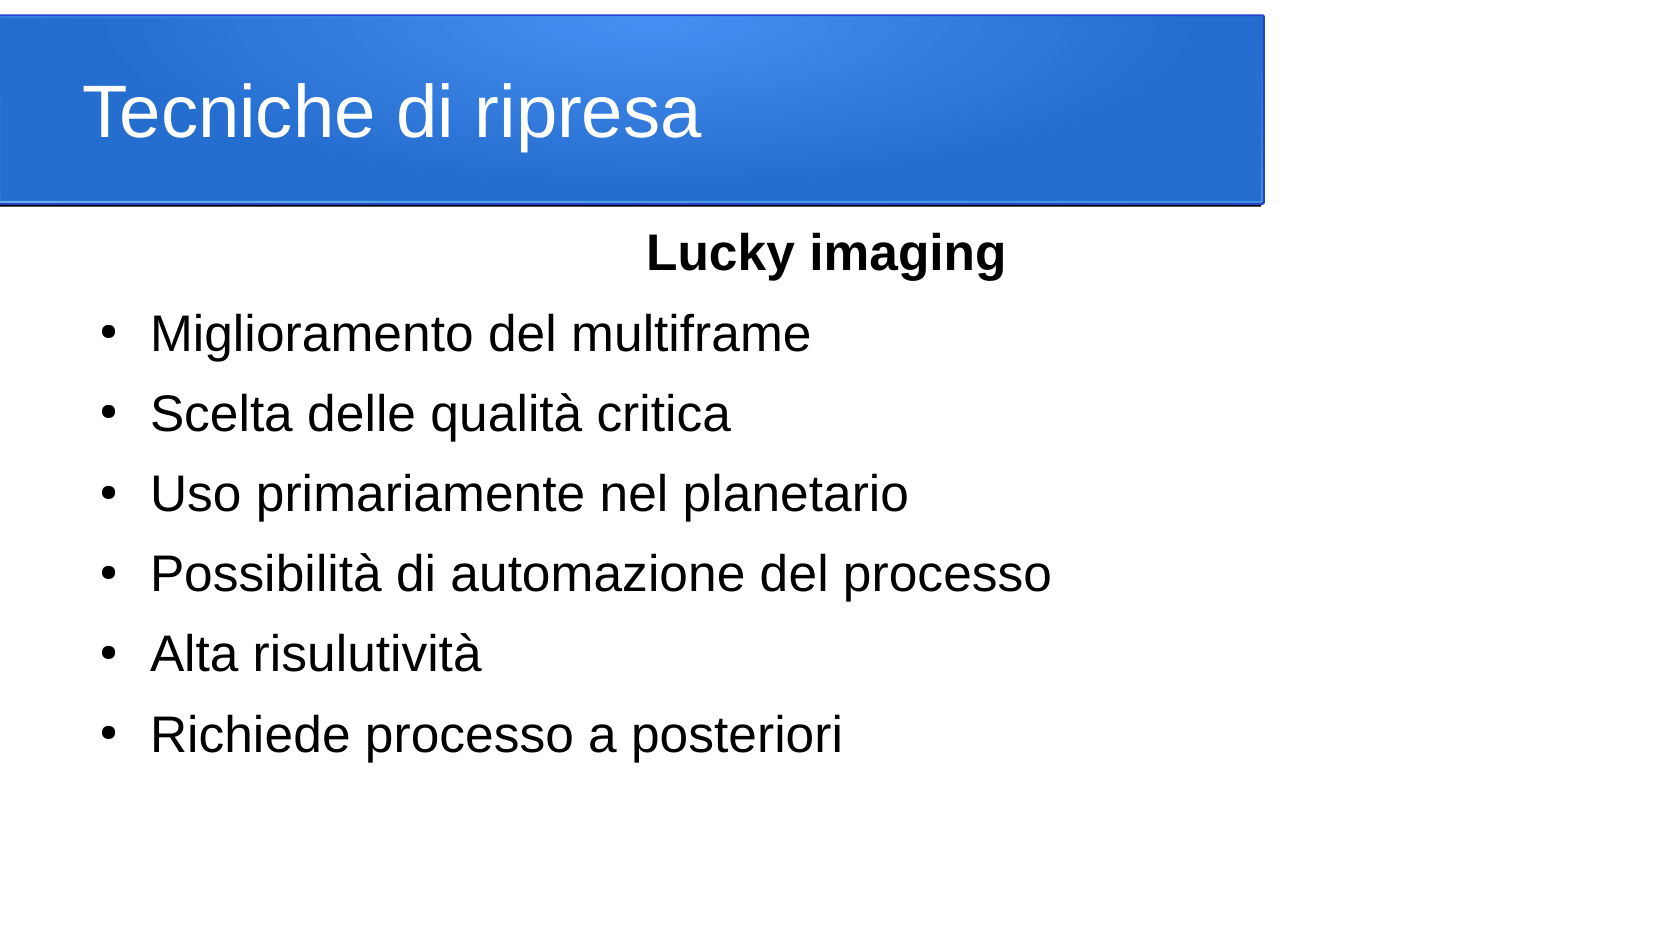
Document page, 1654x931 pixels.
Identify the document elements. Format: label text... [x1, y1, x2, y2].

title Tecniche di ripresa [82, 35, 1235, 189]
list Lucky imaging Miglioramento del multiframe Scelta delle qualità critica Uso primariamente nel planetario Possibilità di automazione del processo Alta risulutività Richiede processo a posteriori [82, 224, 1571, 764]
